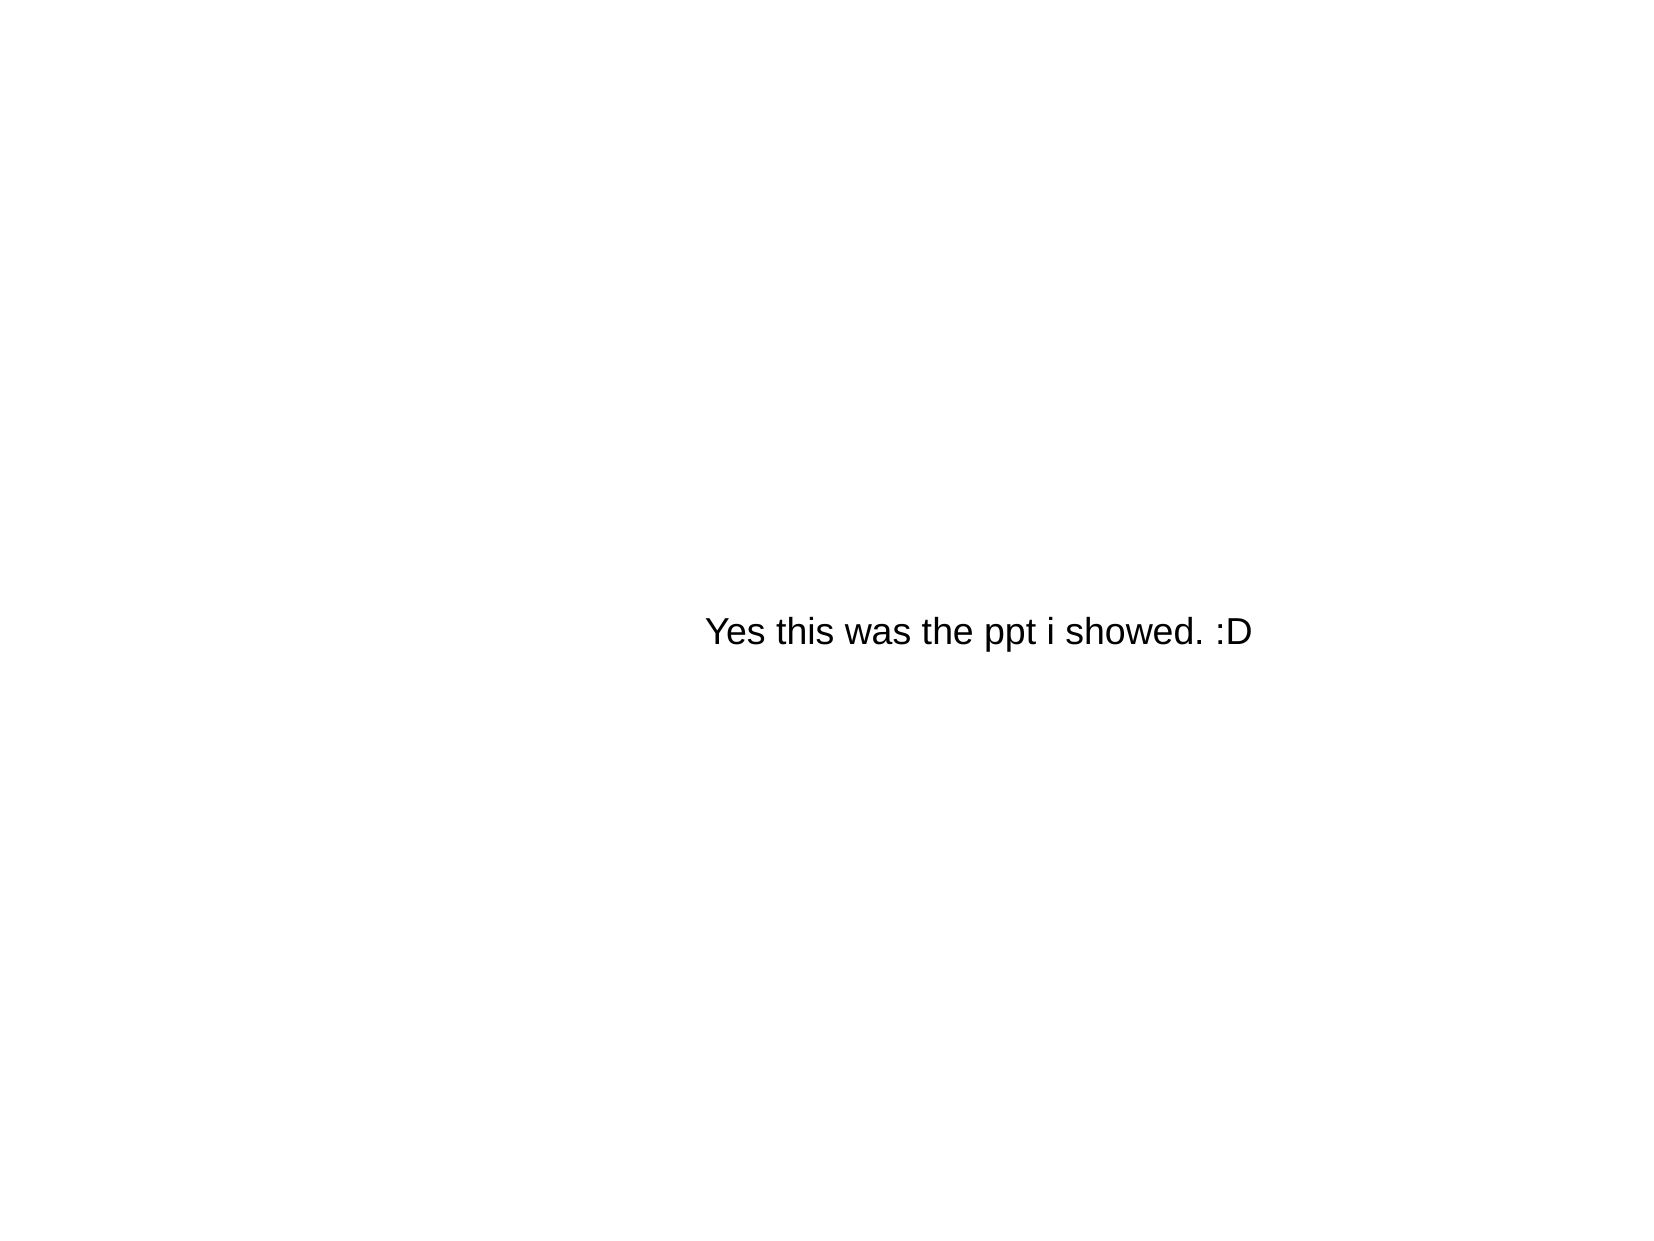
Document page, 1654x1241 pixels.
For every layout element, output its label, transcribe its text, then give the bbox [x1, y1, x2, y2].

text_box Yes this was the ppt i showed. :D [690, 603, 1279, 661]
